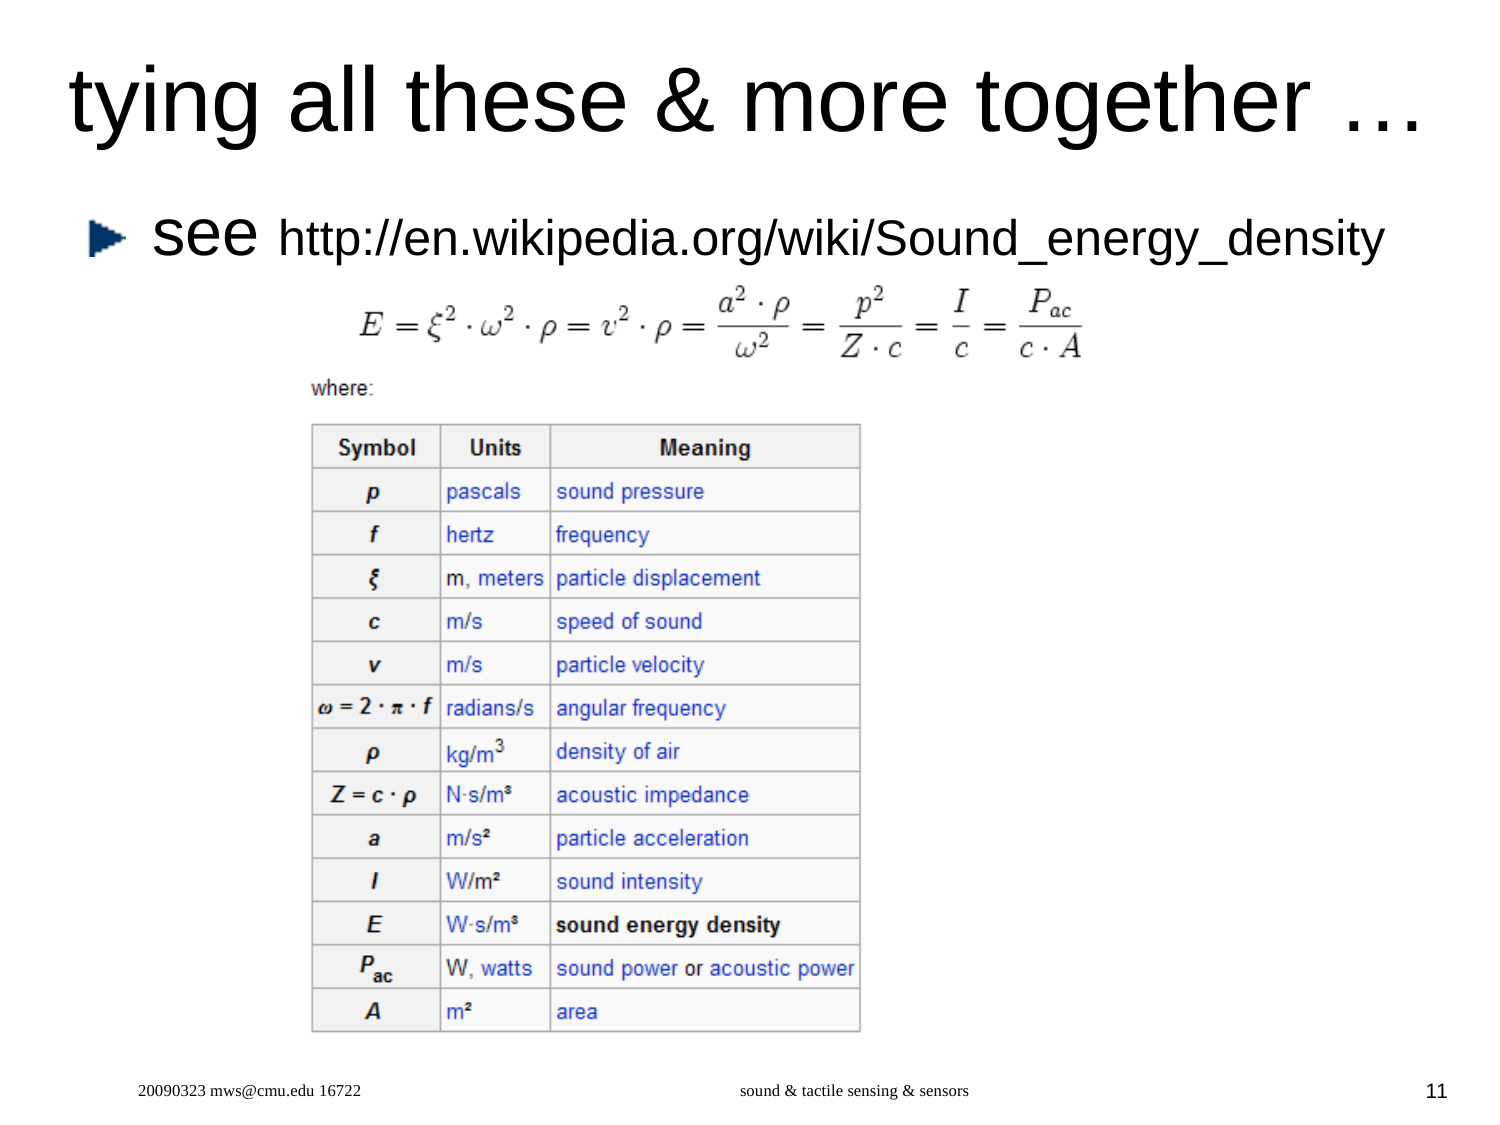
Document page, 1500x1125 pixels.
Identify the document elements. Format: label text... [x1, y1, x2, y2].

picture [300, 274, 1101, 1051]
title tying all these & more together … [24, 37, 1476, 163]
list see http://en.wikipedia.org/wiki/Sound_energy_density [62, 187, 1438, 288]
